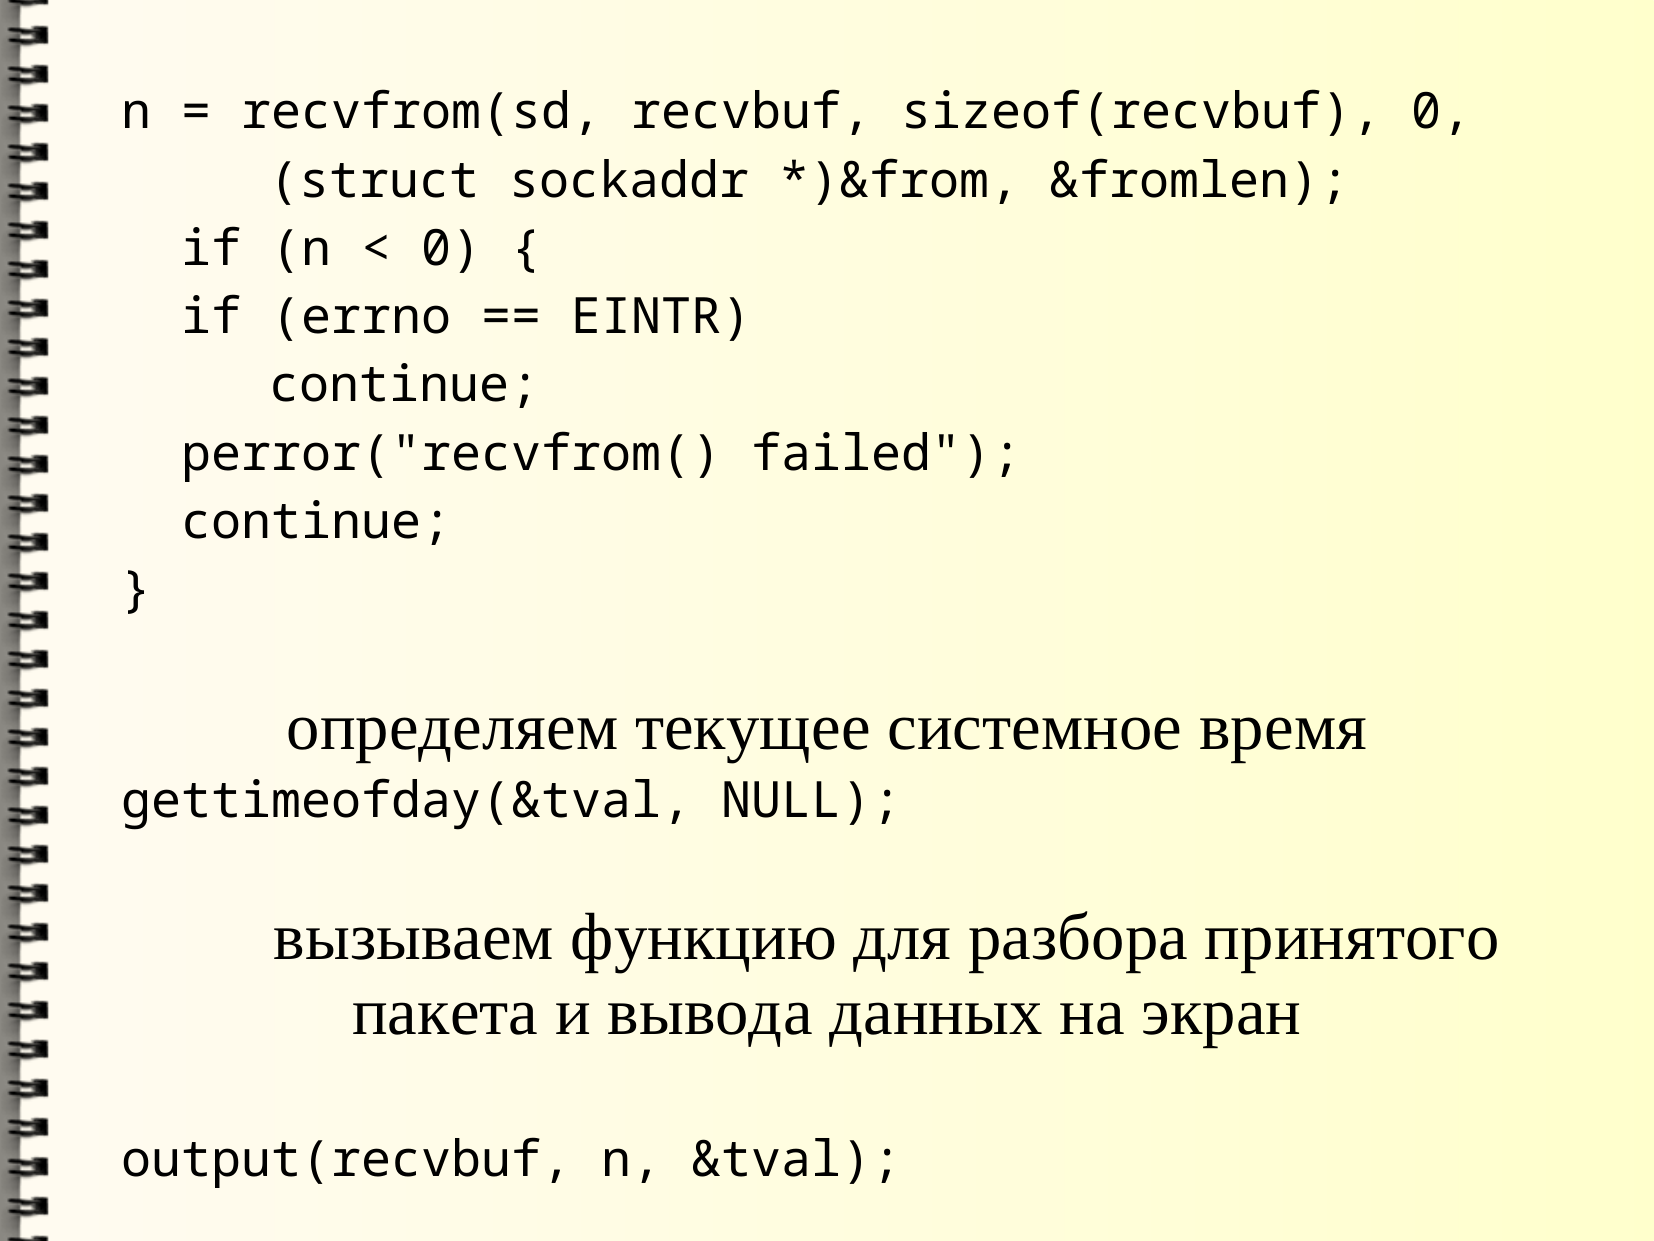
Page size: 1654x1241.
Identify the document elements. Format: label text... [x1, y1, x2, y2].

subtitle n = recvfrom(sd, recvbuf, sizeof(recvbuf), 0, (struct sockaddr *)&from, &fromlen); if (n < 0) { if (errno == EINTR) continue; perror("recvfrom() failed"); continue; } определяем текущее системное время gettimeofday(&tval, NULL); вызываем функцию для разбора принятого пакета и вывода данных на экран output(recvbuf, n, &tval); [121, 110, 1534, 1156]
picture [0, 0, 1654, 1241]
